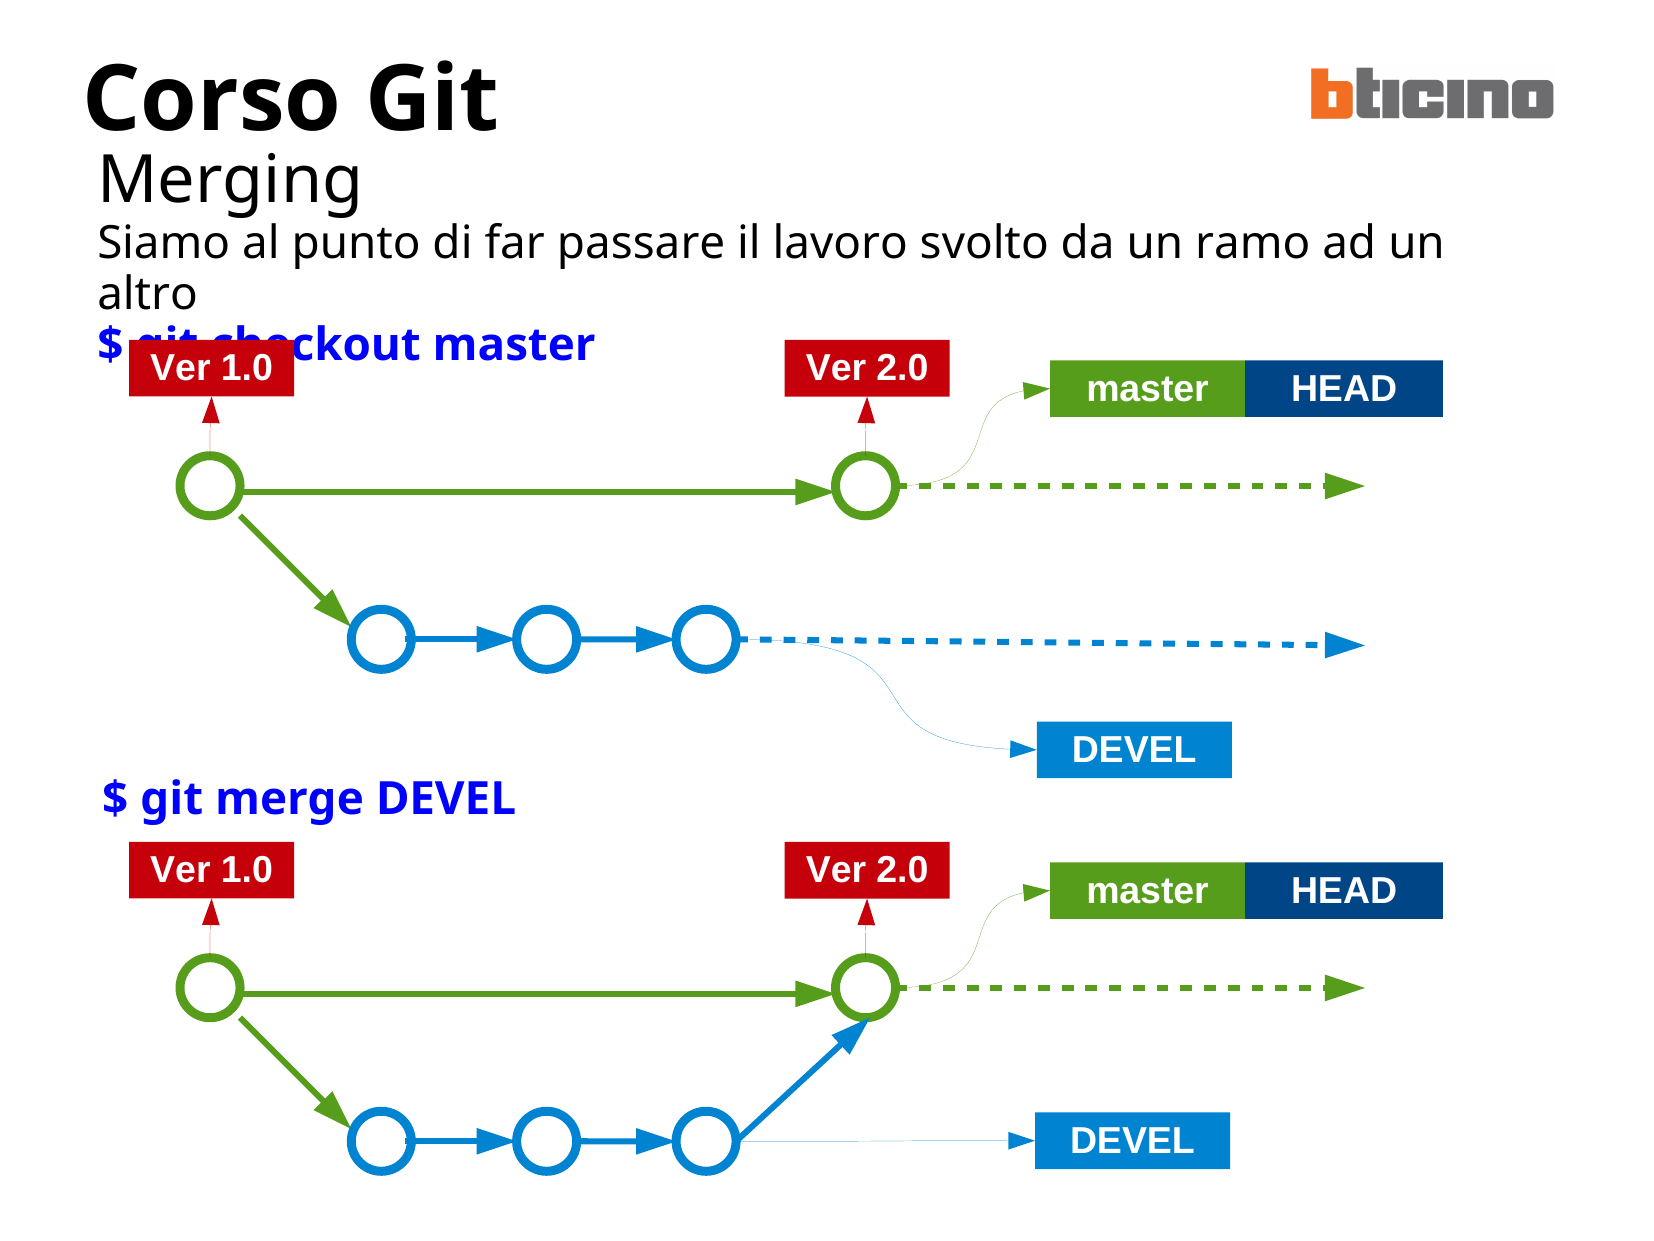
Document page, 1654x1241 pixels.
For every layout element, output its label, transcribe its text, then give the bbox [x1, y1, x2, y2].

text_box HEAD [1245, 862, 1443, 919]
text_box Ver 1.0 [129, 339, 295, 397]
text_box Ver 2.0 [784, 339, 950, 397]
title Corso Git [82, 48, 1570, 151]
text_box Ver 1.0 [129, 841, 295, 899]
text_box master [1050, 862, 1245, 919]
text_box Merging Siamo al punto di far passare il lavoro svolto da un ramo ad un altro $ git checkout master [82, 135, 1557, 327]
text_box HEAD [1245, 360, 1443, 417]
text_box Ver 2.0 [784, 841, 950, 899]
text_box DEVEL [1036, 721, 1232, 779]
text_box DEVEL [1035, 1112, 1231, 1170]
text_box master [1050, 360, 1245, 417]
text_box $ git merge DEVEL [87, 766, 555, 832]
